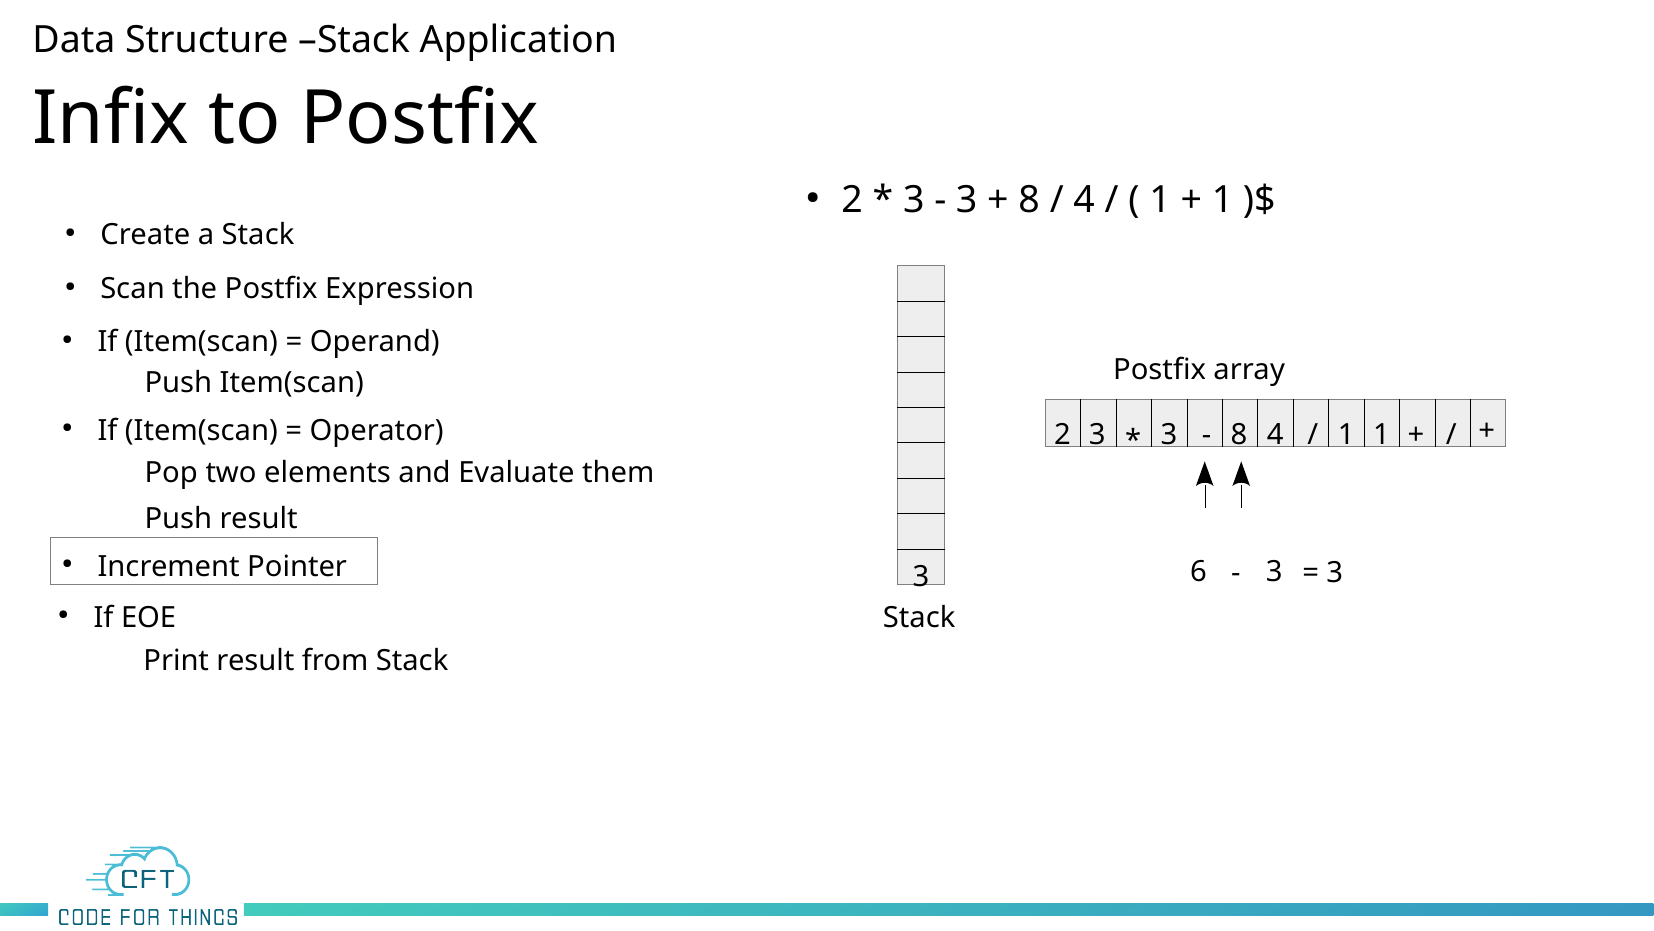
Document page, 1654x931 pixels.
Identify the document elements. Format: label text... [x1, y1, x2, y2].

title Data Structure –Stack Application Infix to Postfix [32, 12, 1536, 166]
text_box [1045, 399, 1080, 405]
text_box + [1407, 405, 1431, 455]
text_box [897, 408, 945, 442]
text_box Print result from Stack [93, 631, 615, 691]
text_box [1152, 399, 1187, 405]
text_box [897, 443, 945, 478]
text_box 2 [1039, 405, 1074, 455]
text_box [897, 479, 945, 513]
text_box = 3 [1287, 543, 1382, 593]
text_box [897, 373, 945, 407]
text_box - [1187, 405, 1236, 455]
text_box [1436, 399, 1470, 405]
text_box [1081, 399, 1116, 405]
text_box [897, 302, 945, 336]
text_box [1188, 399, 1222, 405]
text_box [1294, 399, 1328, 405]
text_box 8 [1236, 405, 1252, 455]
text_box Stack [868, 588, 979, 638]
text_box [897, 265, 945, 301]
text_box Scan the Postfix Expression [50, 259, 537, 319]
text_box [1329, 399, 1364, 405]
text_box [1223, 399, 1257, 405]
text_box [897, 514, 945, 547]
text_box [1400, 399, 1435, 405]
text_box Push Item(scan) [94, 373, 426, 401]
text_box [1117, 399, 1151, 411]
text_box / [1431, 405, 1471, 455]
text_box If EOE [43, 588, 375, 638]
text_box 3 [897, 547, 946, 597]
text_box [1258, 399, 1293, 405]
text_box Pop two elements and Evaluate them [94, 443, 709, 502]
text_box Push result [94, 490, 426, 550]
text_box If (Item(scan) = Operator) [47, 401, 496, 461]
text_box 2 * 3 - 3 + 8 / 4 / ( 1 + 1 )$ [791, 165, 1377, 225]
text_box 3 [1257, 543, 1287, 593]
text_box Increment Pointer [47, 537, 621, 597]
text_box 3 [1145, 405, 1187, 455]
text_box 6 [1175, 543, 1216, 593]
picture [59, 846, 237, 925]
text_box If (Item(scan) = Operand) [47, 312, 491, 373]
text_box - [1216, 543, 1257, 593]
text_box 4 [1252, 405, 1292, 455]
text_box Create a Stack [50, 206, 355, 266]
text_box 1 [1372, 405, 1407, 455]
text_box 1 [1341, 405, 1372, 455]
text_box / [1292, 405, 1341, 455]
text_box [1365, 399, 1399, 405]
text_box [897, 337, 945, 372]
text_box Postfix array [1098, 340, 1312, 390]
text_box + [1463, 401, 1518, 451]
text_box 3 [1074, 405, 1123, 455]
text_box * [1110, 411, 1159, 461]
